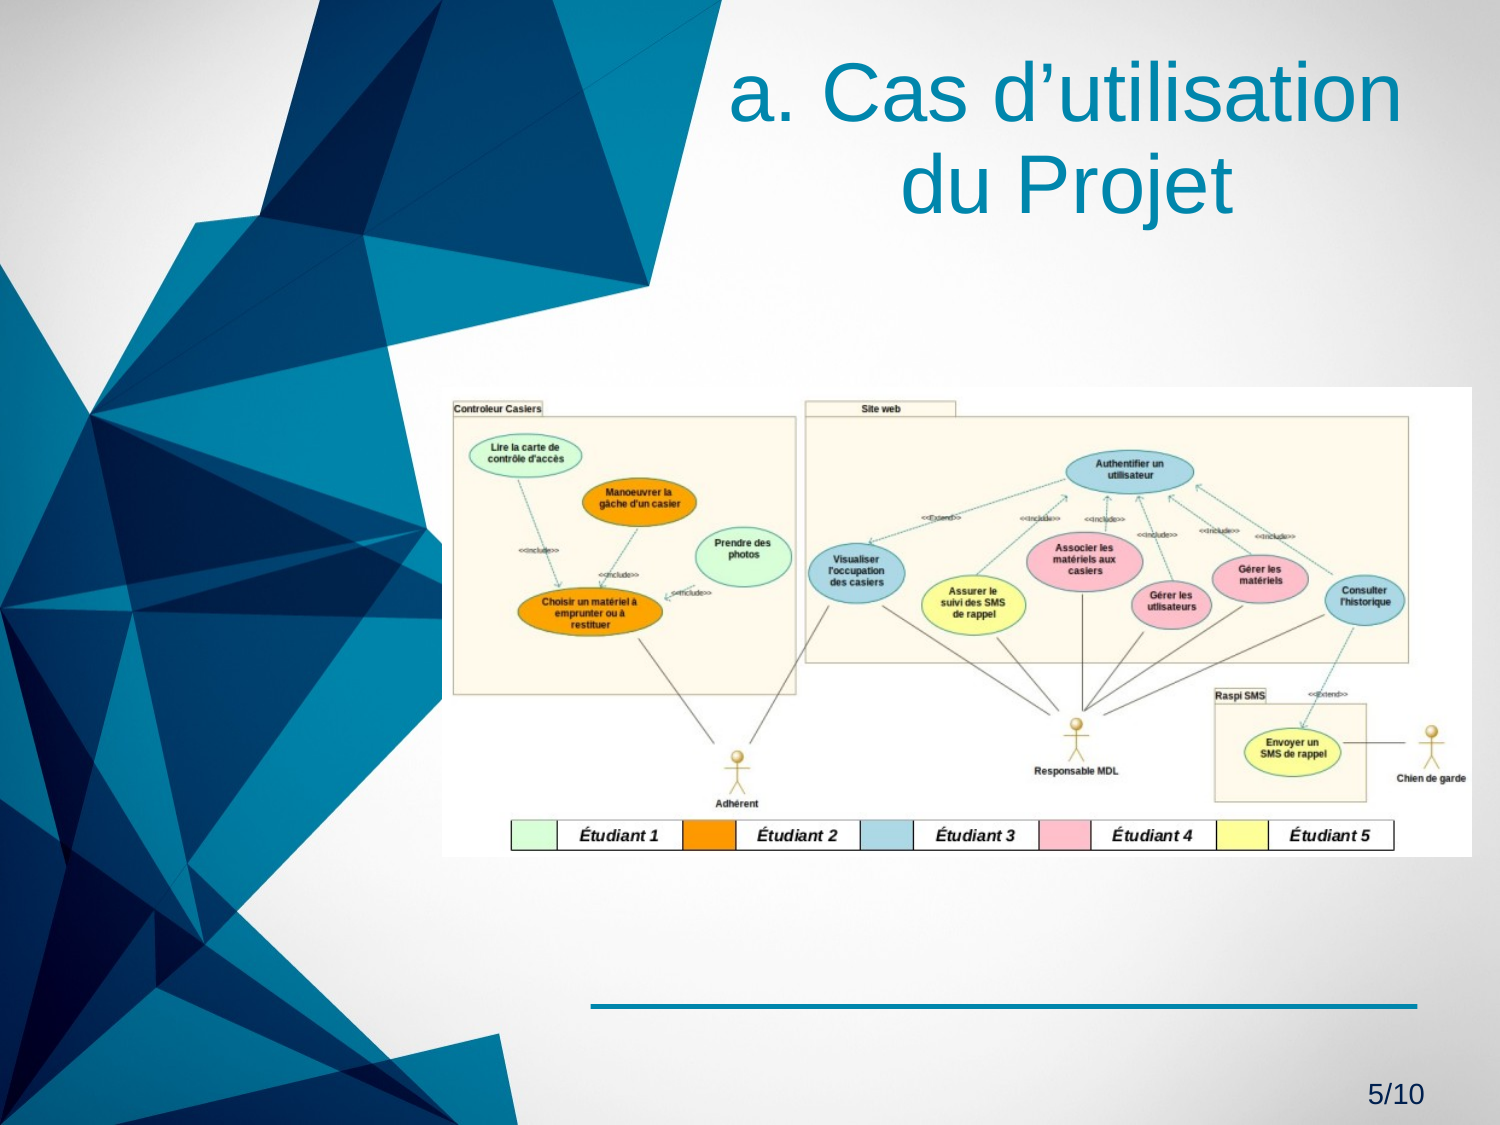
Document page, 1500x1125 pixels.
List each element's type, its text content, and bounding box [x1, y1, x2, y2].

title a. Cas d’utilisation du Projet [708, 44, 1425, 233]
picture [0, 0, 1500, 1125]
